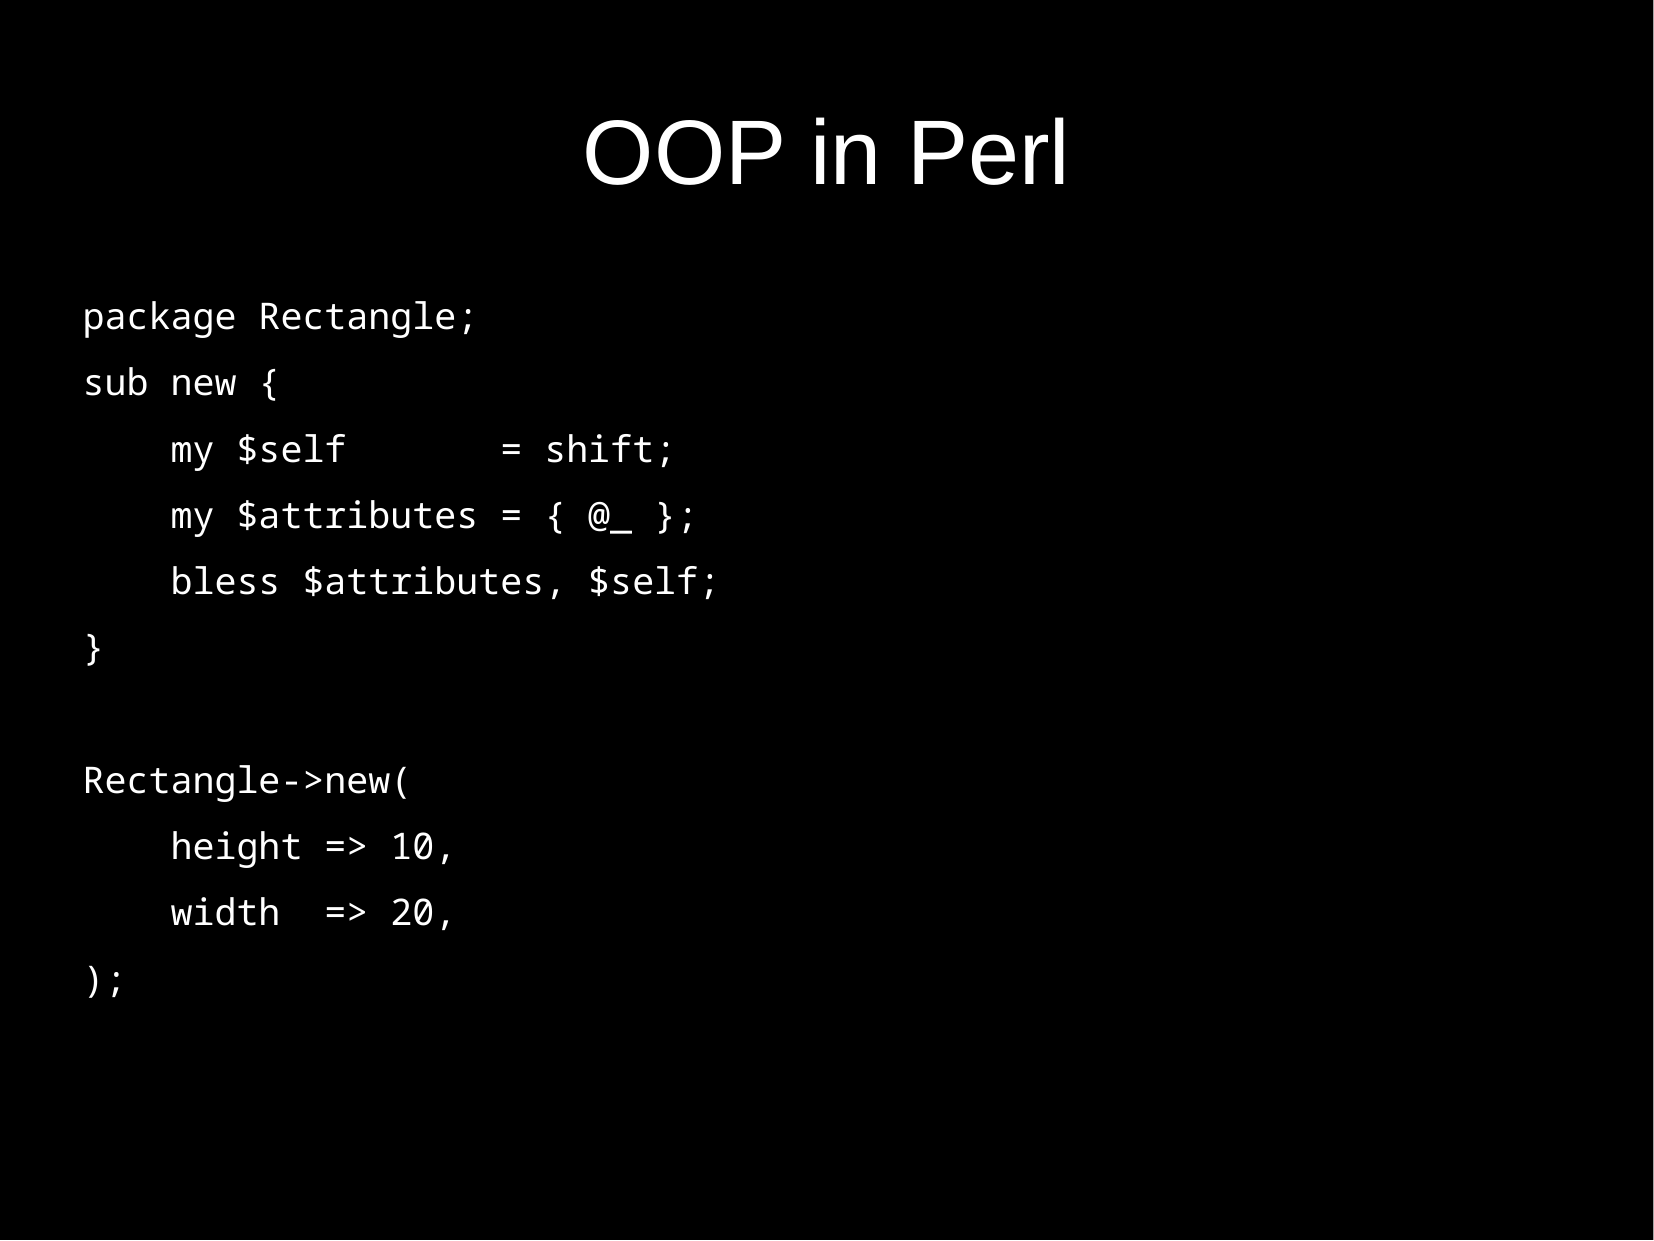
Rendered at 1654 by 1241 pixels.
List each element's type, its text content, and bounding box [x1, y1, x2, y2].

list package Rectangle; sub new { my $self = shift; my $attributes = { @_ }; bless $attributes, $self; } Rectangle->new( height => 10, width => 20, ); [82, 290, 1538, 1010]
title OOP in Perl [82, 49, 1571, 257]
